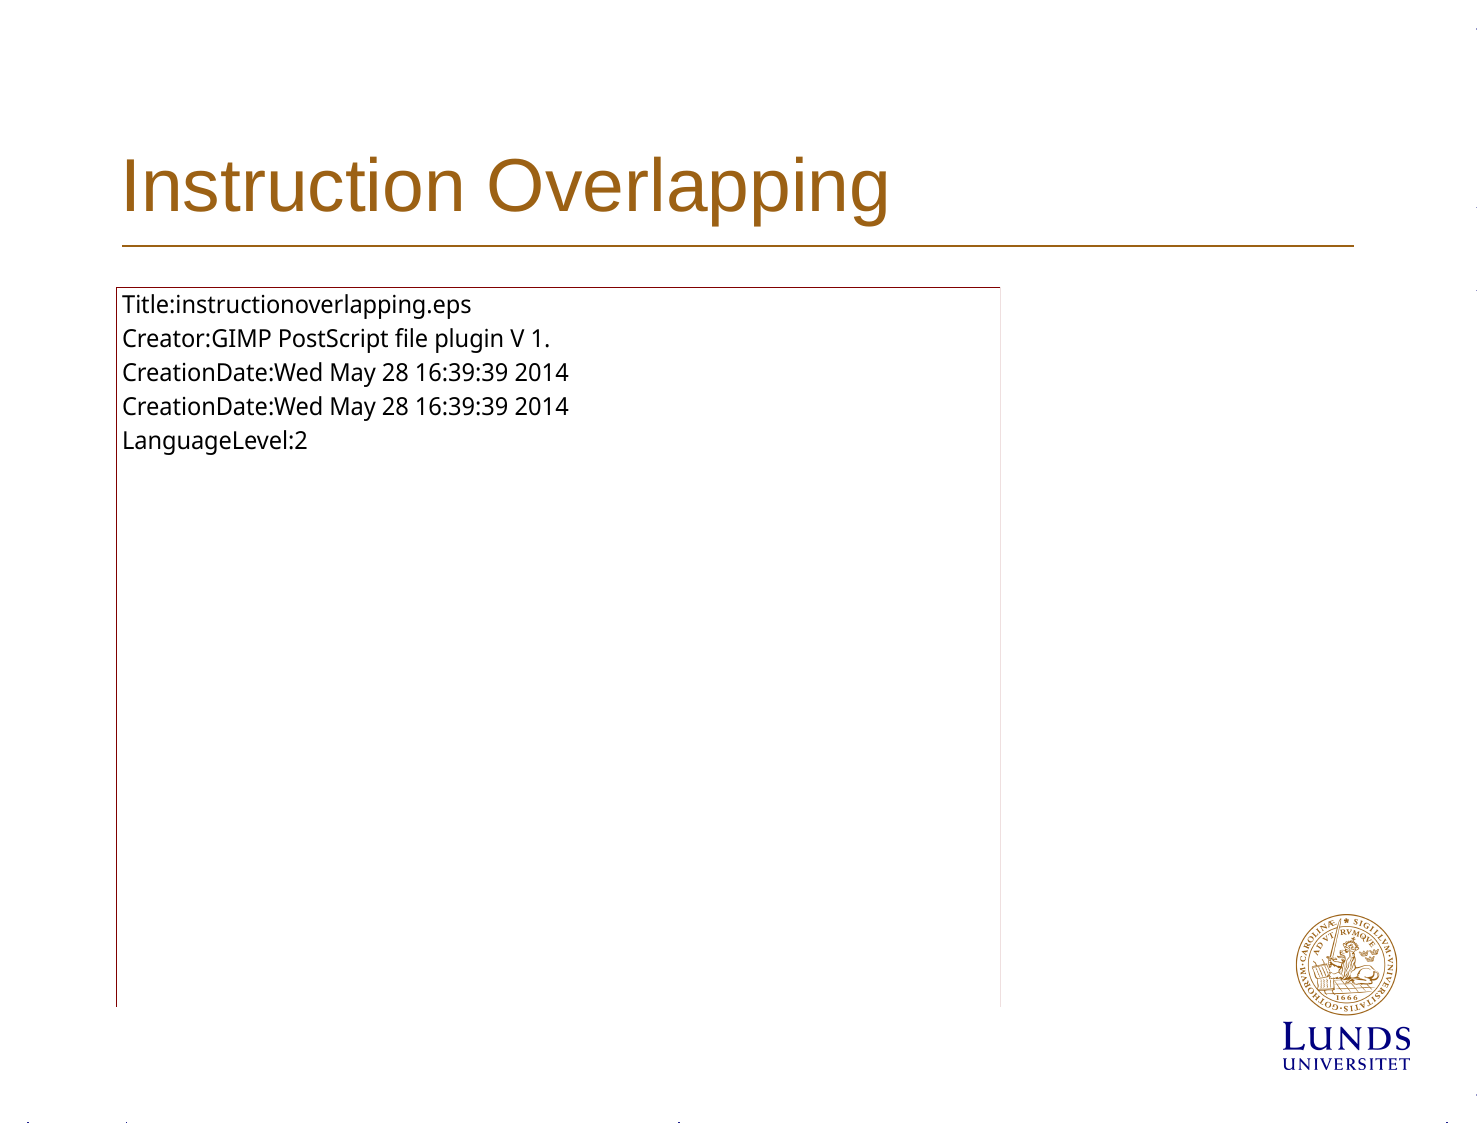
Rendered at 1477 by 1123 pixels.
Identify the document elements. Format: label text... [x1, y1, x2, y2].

picture [1283, 914, 1410, 1070]
title Instruction Overlapping [105, 46, 1354, 234]
picture [114, 285, 1001, 1007]
